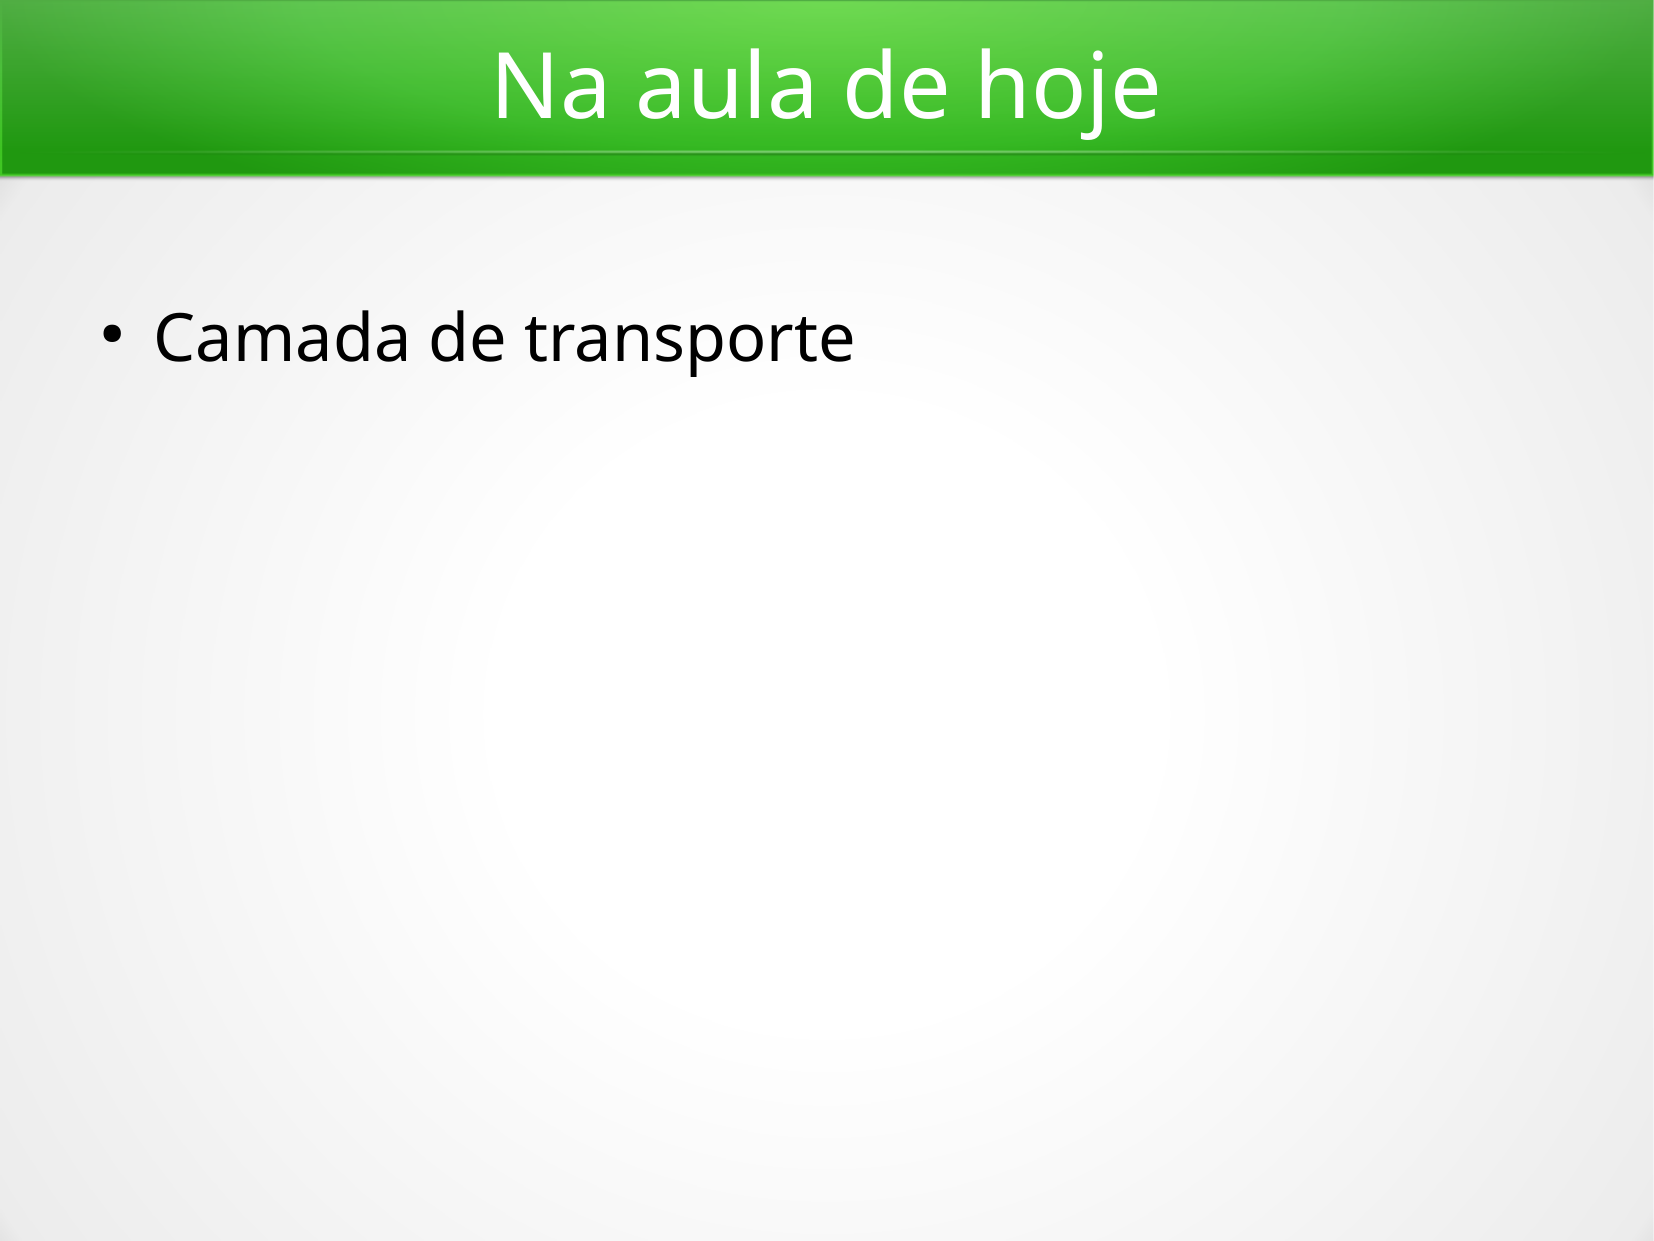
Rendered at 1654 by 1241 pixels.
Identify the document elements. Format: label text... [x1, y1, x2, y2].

title Na aula de hoje [82, 11, 1571, 154]
picture [0, 0, 1654, 1241]
list Camada de transporte [82, 290, 1571, 1010]
